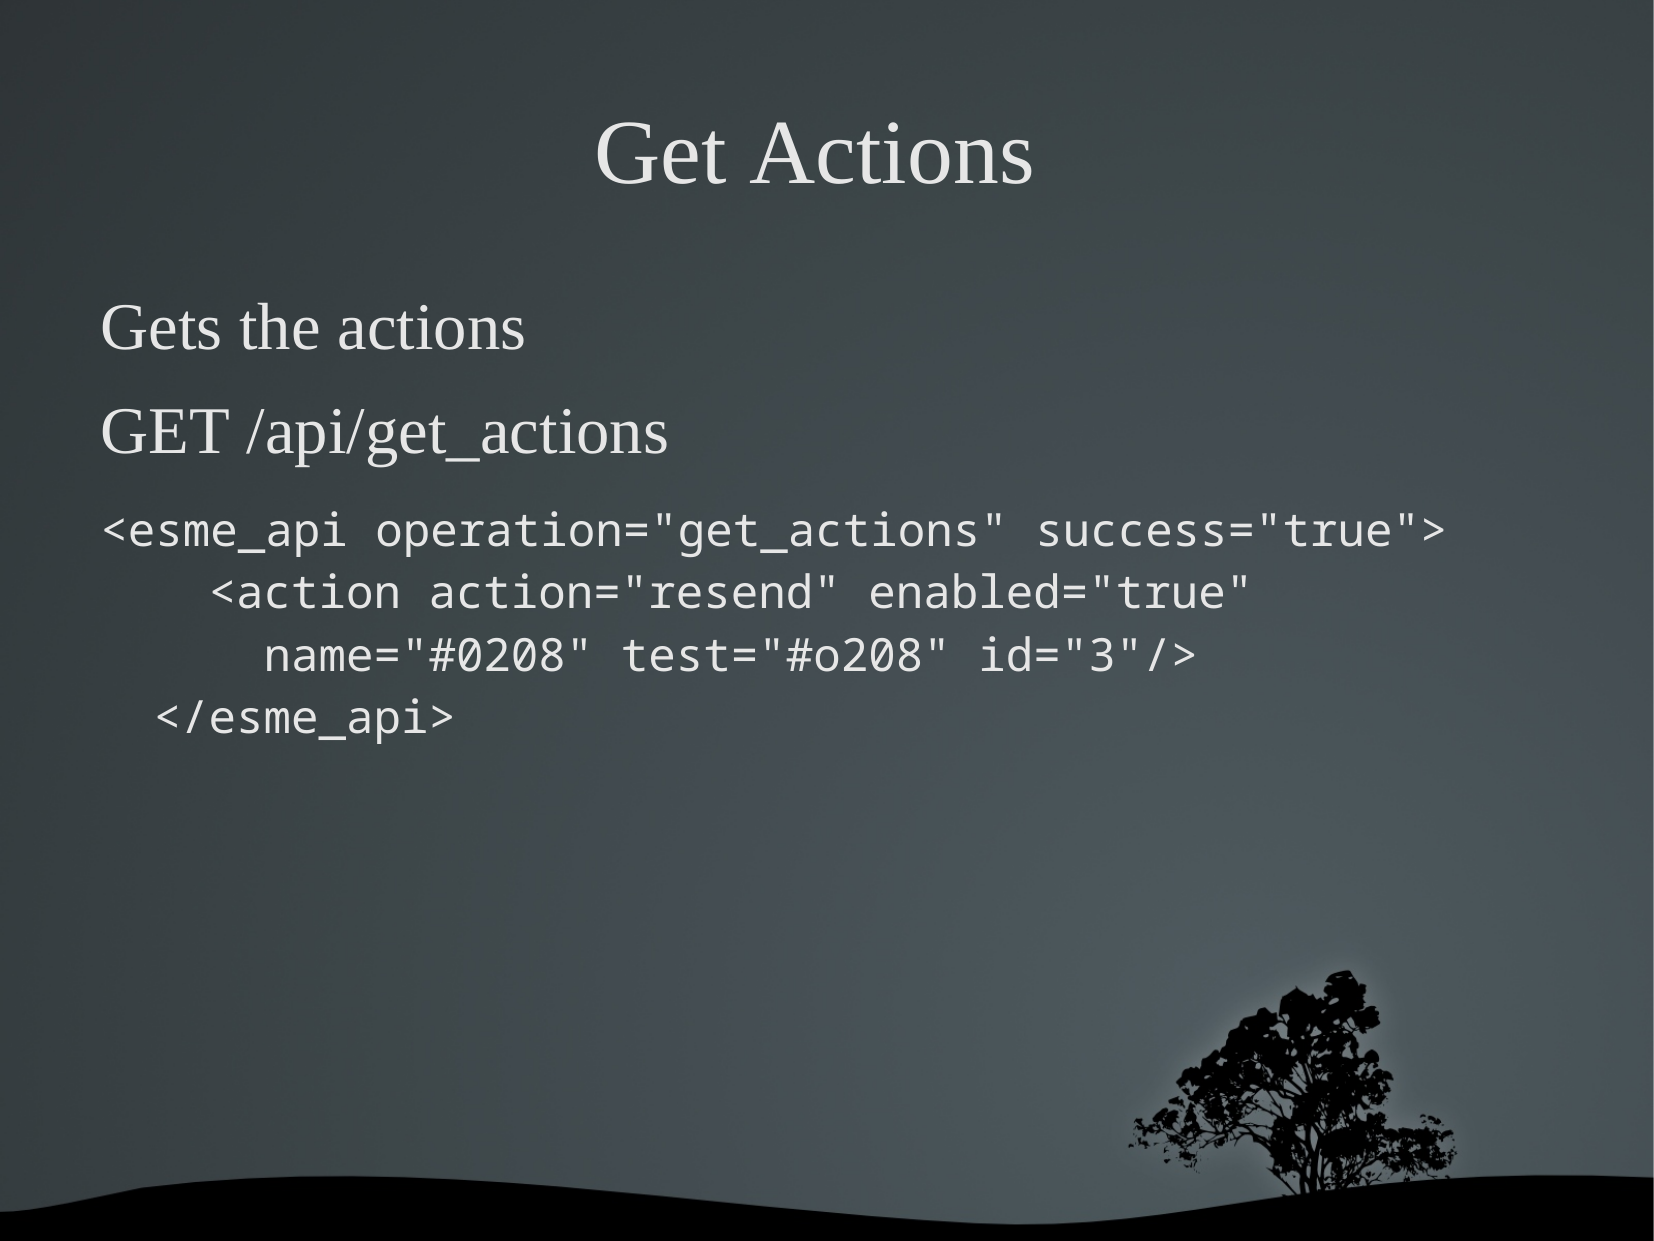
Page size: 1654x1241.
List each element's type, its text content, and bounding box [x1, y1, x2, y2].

list Gets the actions GET /api/get_actions <esme_api operation="get_actions" success="true"> <action action="resend" enabled="true" name="#0208" test="#o208" id="3"/> </esme_api> [82, 290, 1571, 1094]
title Get Actions [82, 56, 1571, 250]
picture [0, 0, 1654, 1241]
